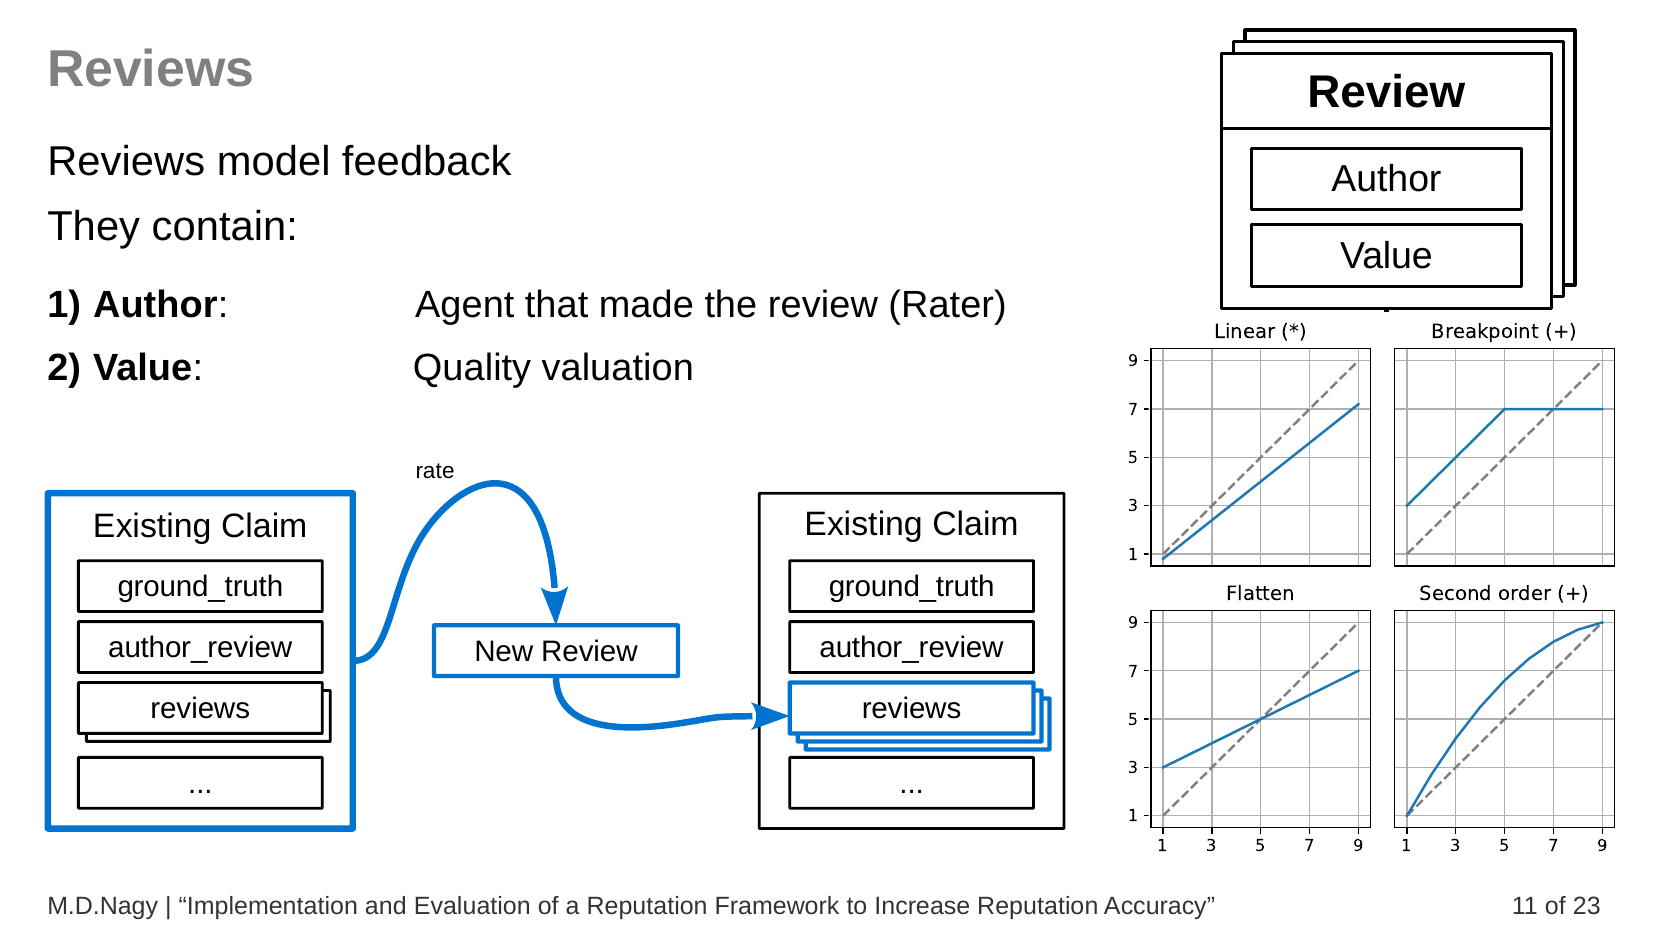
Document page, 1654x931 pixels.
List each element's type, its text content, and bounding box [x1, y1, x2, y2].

text_box Value [1251, 224, 1522, 287]
text_box [1221, 30, 1576, 309]
title Reviews [47, 39, 1245, 98]
picture [30, 445, 1081, 848]
list Reviews model feedback They contain: Author: Agent that made the review (Rater) Value: Quality valuation [47, 130, 1111, 464]
text_box Author [1251, 148, 1522, 210]
text_box Review [1221, 53, 1552, 129]
picture [1116, 311, 1621, 868]
